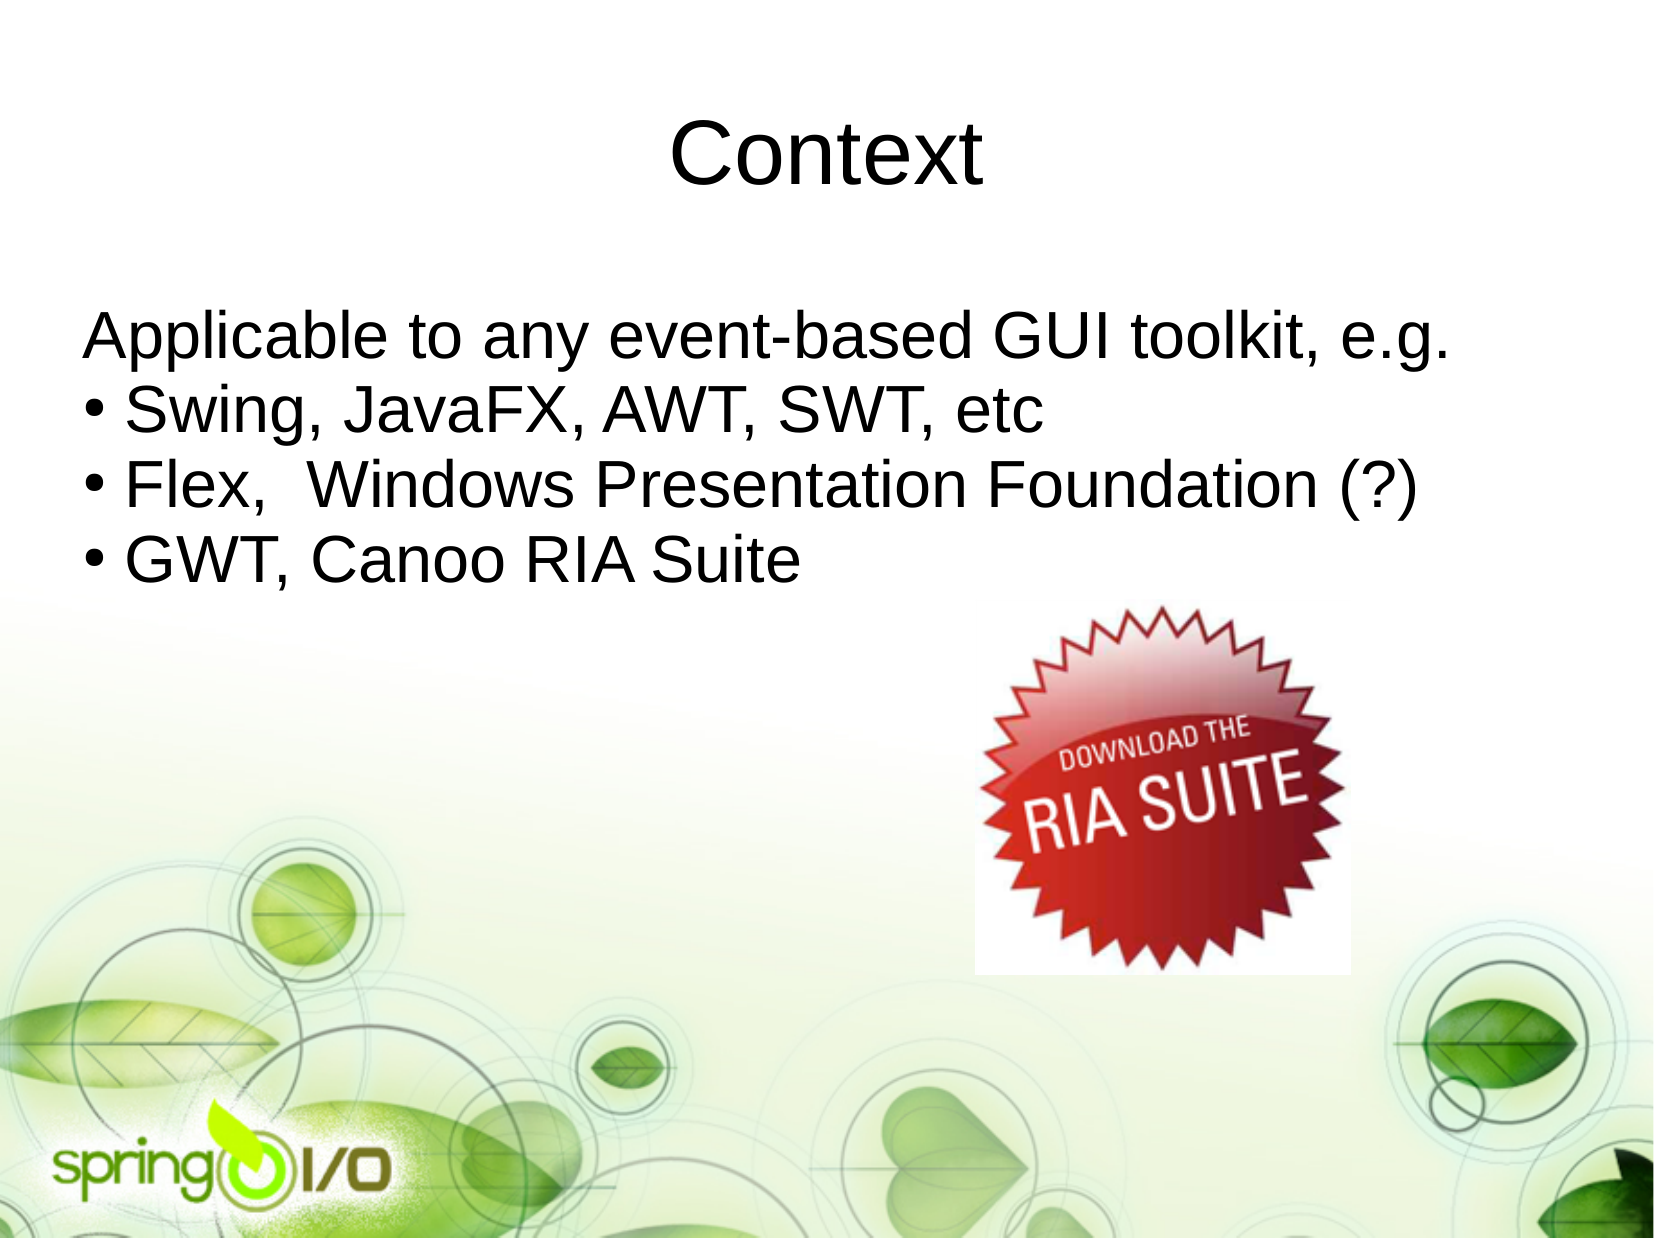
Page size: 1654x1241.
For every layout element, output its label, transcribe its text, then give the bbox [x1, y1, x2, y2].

picture [0, 0, 1654, 1238]
subtitle Applicable to any event-based GUI toolkit, e.g. Swing, JavaFX, AWT, SWT, etc Flex, Windows Presentation Foundation (?) GWT, Canoo RIA Suite [82, 297, 1571, 1102]
title Context [82, 56, 1571, 250]
